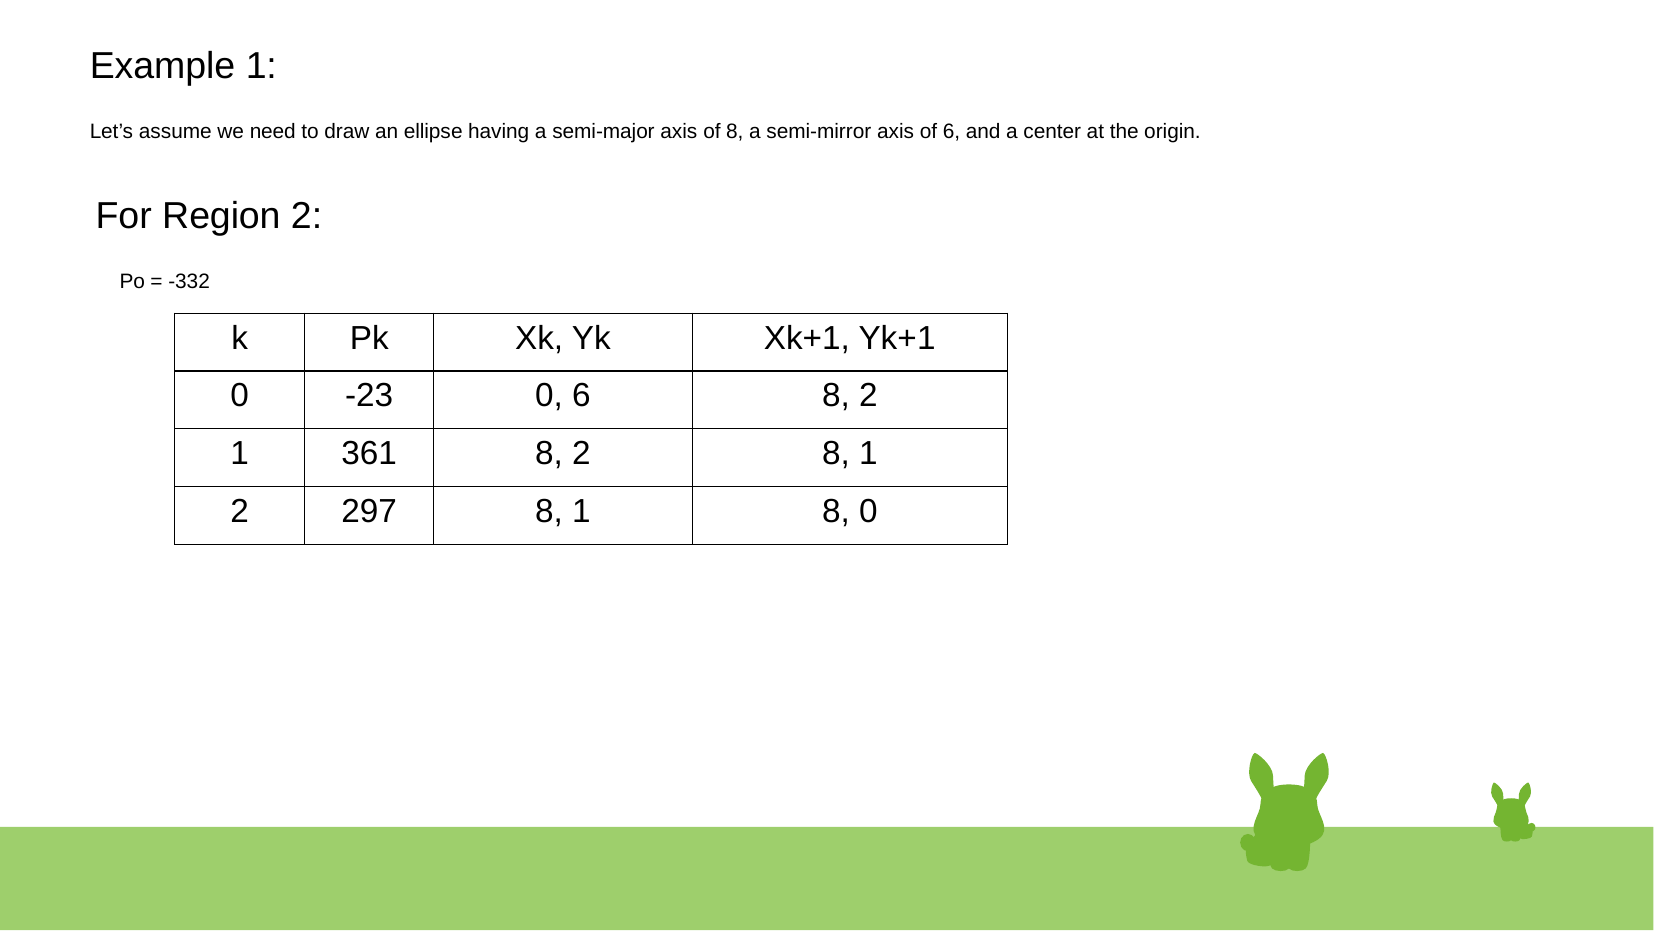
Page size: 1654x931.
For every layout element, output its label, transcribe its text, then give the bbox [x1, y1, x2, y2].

table_cell 8, 1 [434, 487, 692, 544]
table_cell 8, 2 [434, 429, 692, 486]
table_cell 2 [175, 487, 304, 544]
table_cell 1 [175, 429, 304, 486]
table_cell -23 [305, 372, 433, 428]
table_cell 297 [305, 487, 433, 544]
table_cell 8, 0 [693, 487, 1007, 544]
text_box Example 1: [75, 37, 293, 95]
text_box Let’s assume we need to draw an ellipse having a semi-major axis of 8, a semi-mirror axis of 6, and a center at the origin. [75, 112, 1218, 151]
text_box Po = -332 [104, 262, 226, 301]
table_cell 8, 2 [693, 372, 1007, 428]
table_cell 0, 6 [434, 372, 692, 428]
table_cell 361 [305, 429, 433, 486]
table_header Pk [305, 314, 433, 370]
text_box For Region 2: [80, 187, 338, 245]
table_header k [175, 314, 304, 370]
table_cell 8, 1 [693, 429, 1007, 486]
table_header Xk+1, Yk+1 [693, 314, 1007, 370]
table_header Xk, Yk [434, 314, 692, 370]
table_cell 0 [175, 372, 304, 428]
